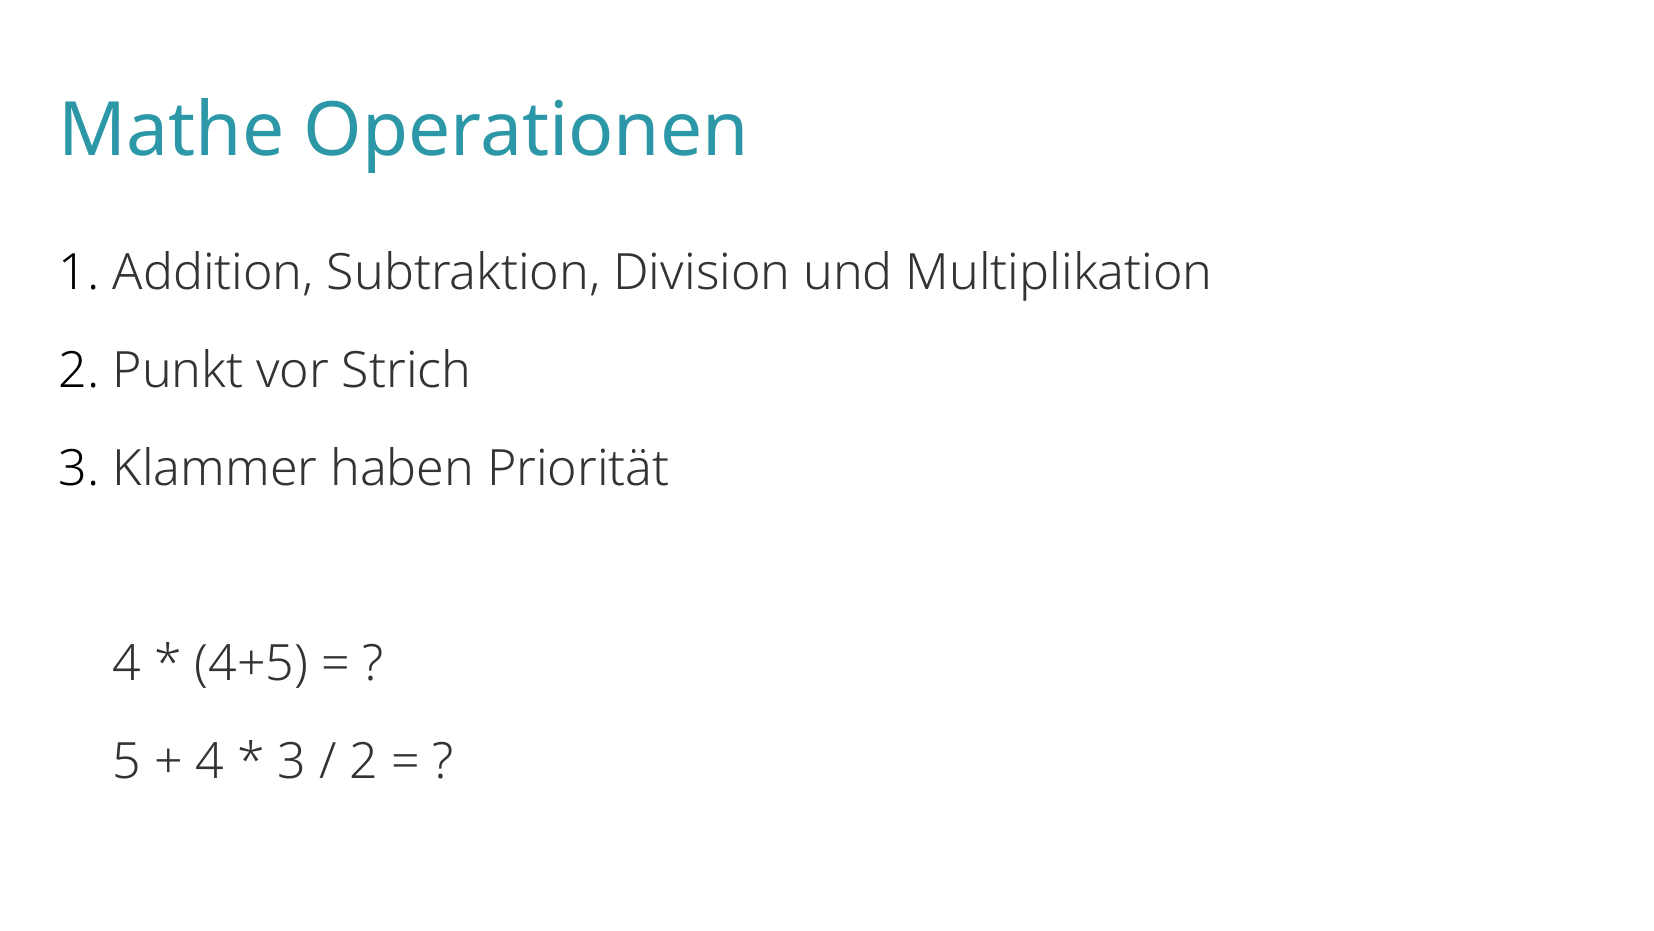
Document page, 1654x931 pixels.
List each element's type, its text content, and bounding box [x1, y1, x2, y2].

title Mathe Operationen [59, 59, 1595, 178]
list Addition, Subtraktion, Division und Multiplikation Punkt vor Strich Klammer haben Priorität 4 * (4+5) = ? 5 + 4 * 3 / 2 = ? [59, 236, 1536, 768]
